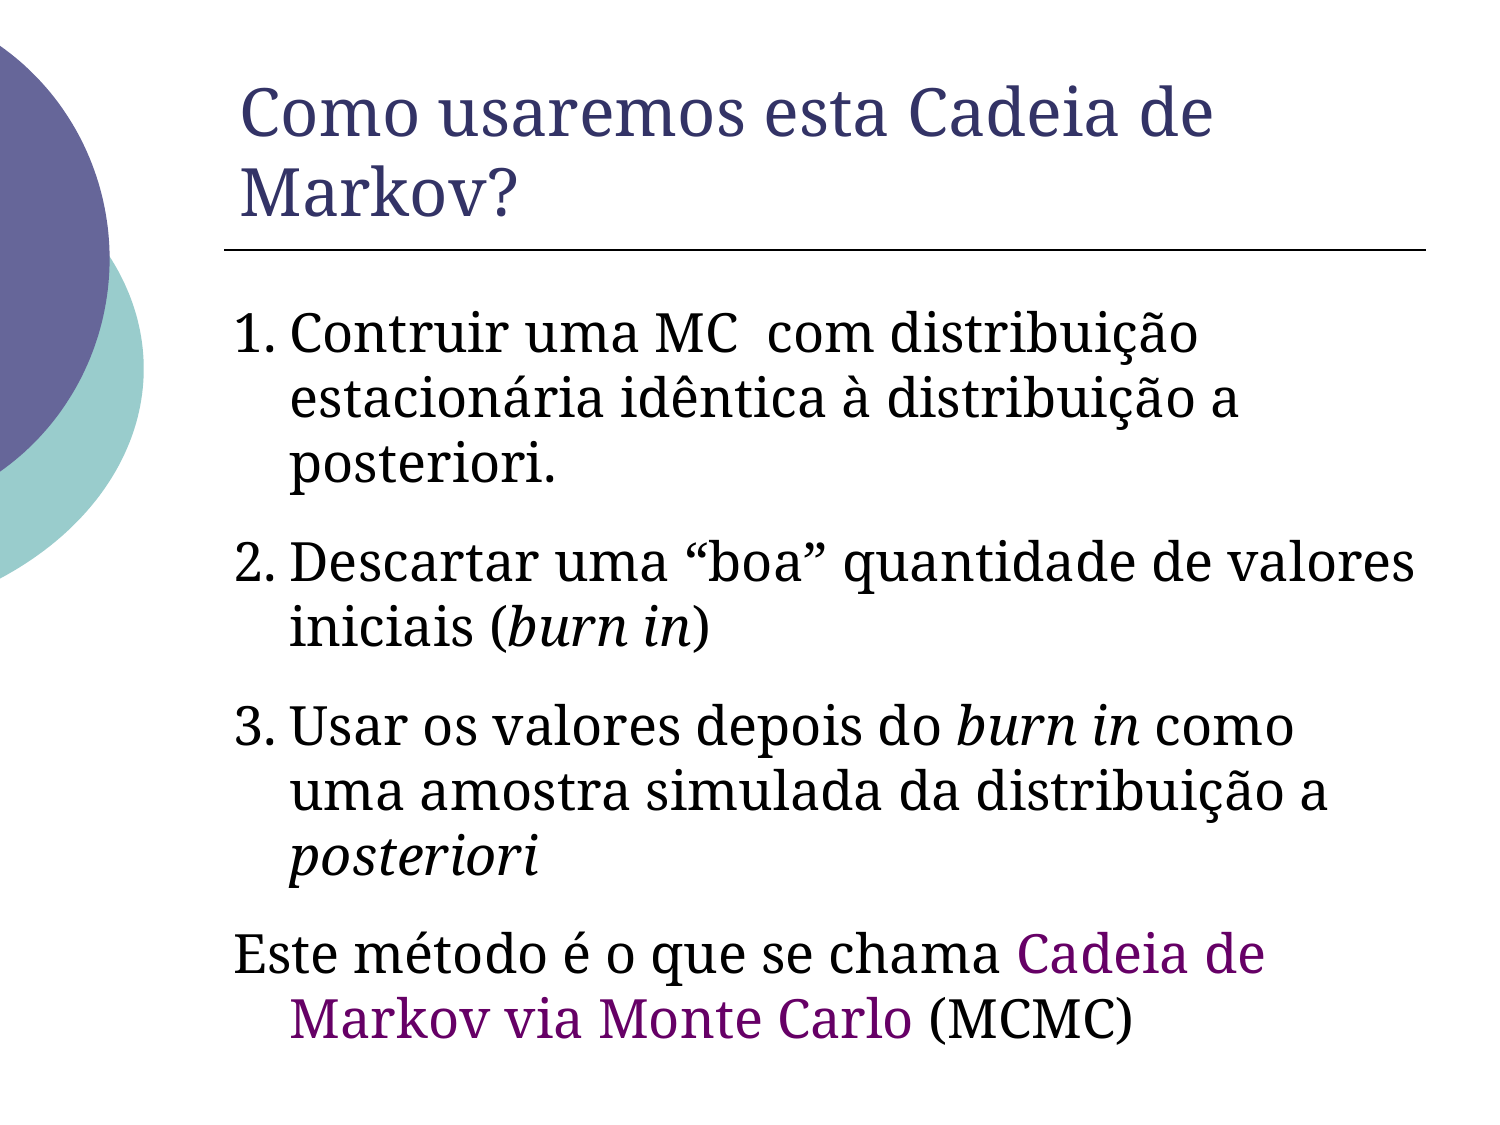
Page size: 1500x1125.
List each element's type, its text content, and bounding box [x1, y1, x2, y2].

title Como usaremos esta Cadeia de Markov? [224, 49, 1471, 237]
text_box Contruir uma MC com distribuição estacionária idêntica à distribuição a posteriori. Descartar uma “boa” quantidade de valores iniciais (burn in) Usar os valores depois do burn in como uma amostra simulada da distribuição a posteriori Este método é o que se chama Cadeia de Markov via Monte Carlo (MCMC) [218, 290, 1436, 1058]
